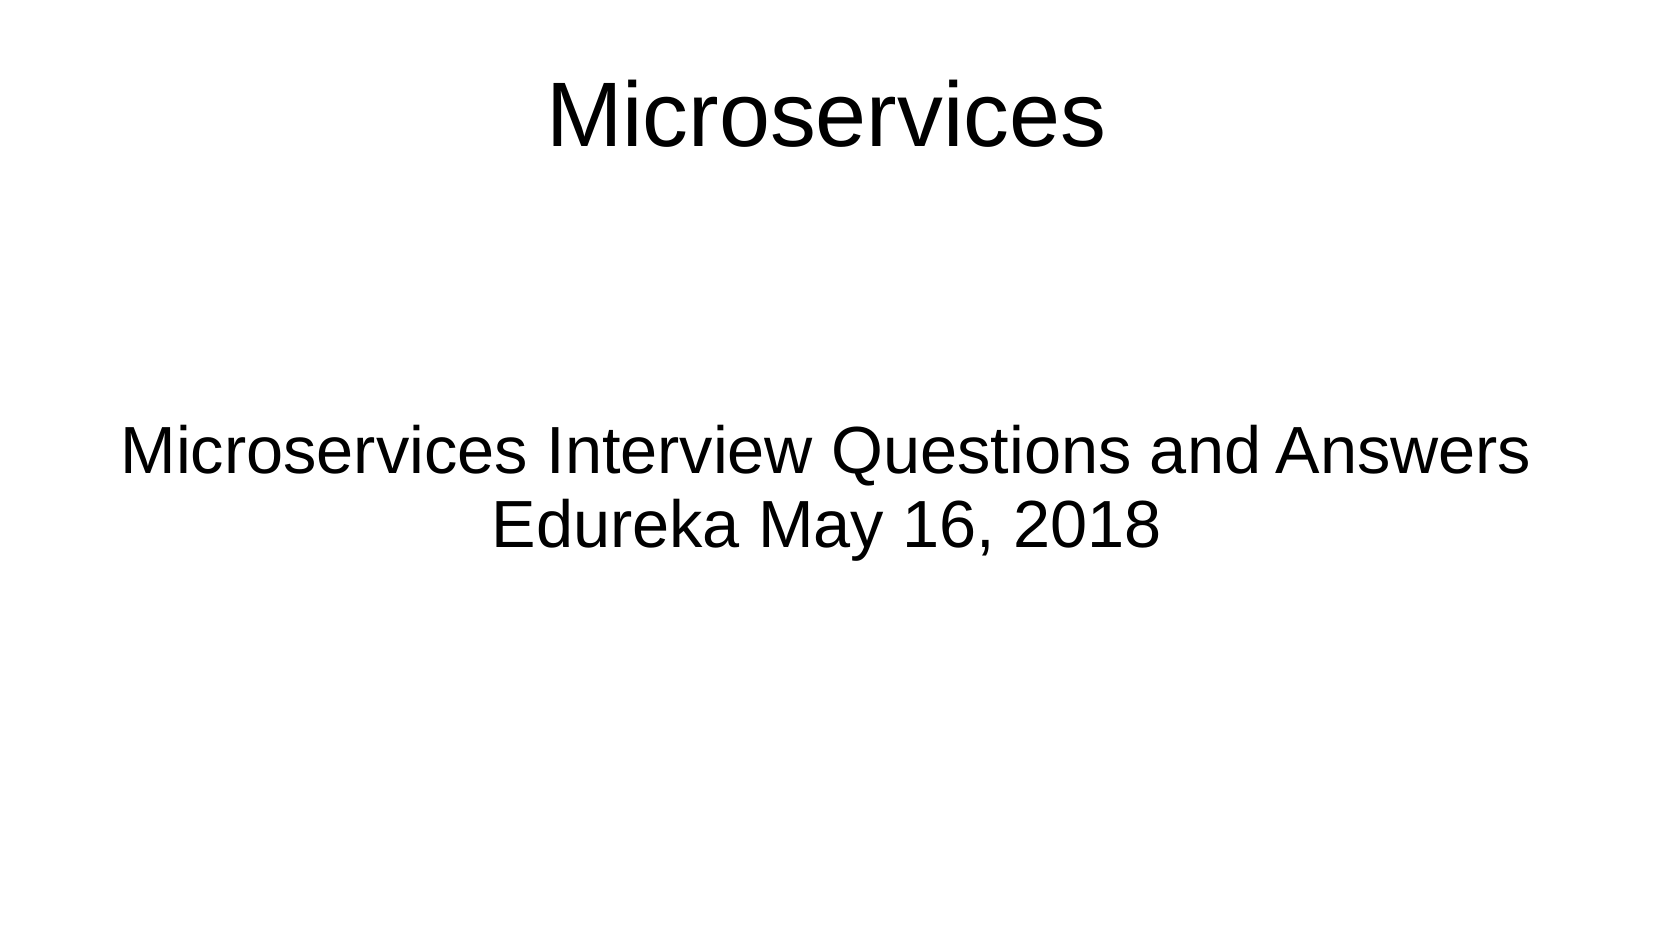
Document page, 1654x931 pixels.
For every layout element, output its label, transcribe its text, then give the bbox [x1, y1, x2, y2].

title Microservices [82, 37, 1571, 193]
subtitle Microservices Interview Questions and Answers Edureka May 16, 2018 [82, 217, 1571, 758]
